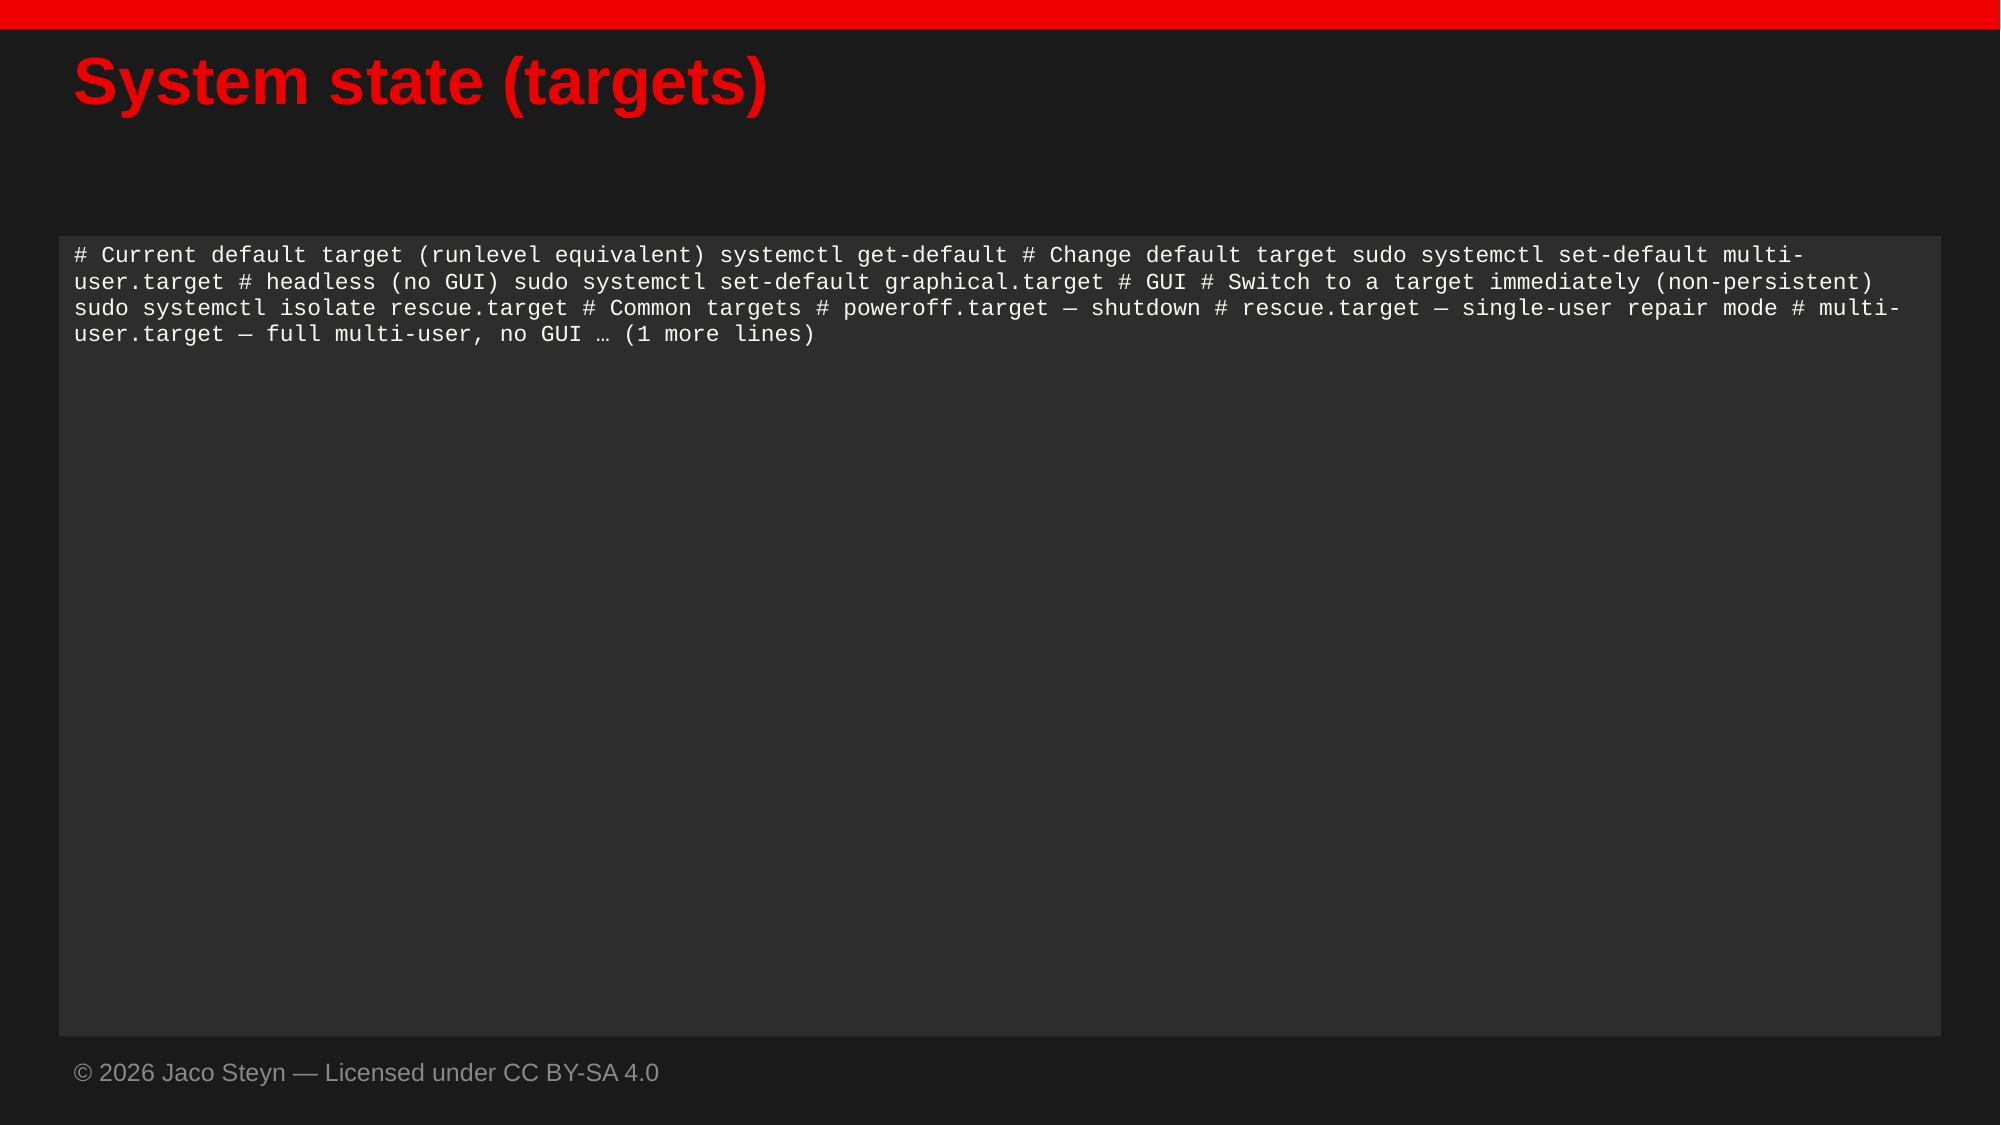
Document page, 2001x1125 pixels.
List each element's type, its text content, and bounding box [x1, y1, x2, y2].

text_box System state (targets) [59, 36, 1942, 208]
text_box © 2026 Jaco Steyn — Licensed under CC BY-SA 4.0 [59, 1051, 1942, 1093]
text_box [0, 0, 2001, 30]
text_box # Current default target (runlevel equivalent) systemctl get-default # Change default target sudo systemctl set-default multi-user.target # headless (no GUI) sudo systemctl set-default graphical.target # GUI # Switch to a target immediately (non-persistent) sudo systemctl isolate rescue.target # Common targets # poweroff.target — shutdown # rescue.target — single-user repair mode # multi-user.target — full multi-user, no GUI … (1 more lines) [59, 236, 1942, 1037]
